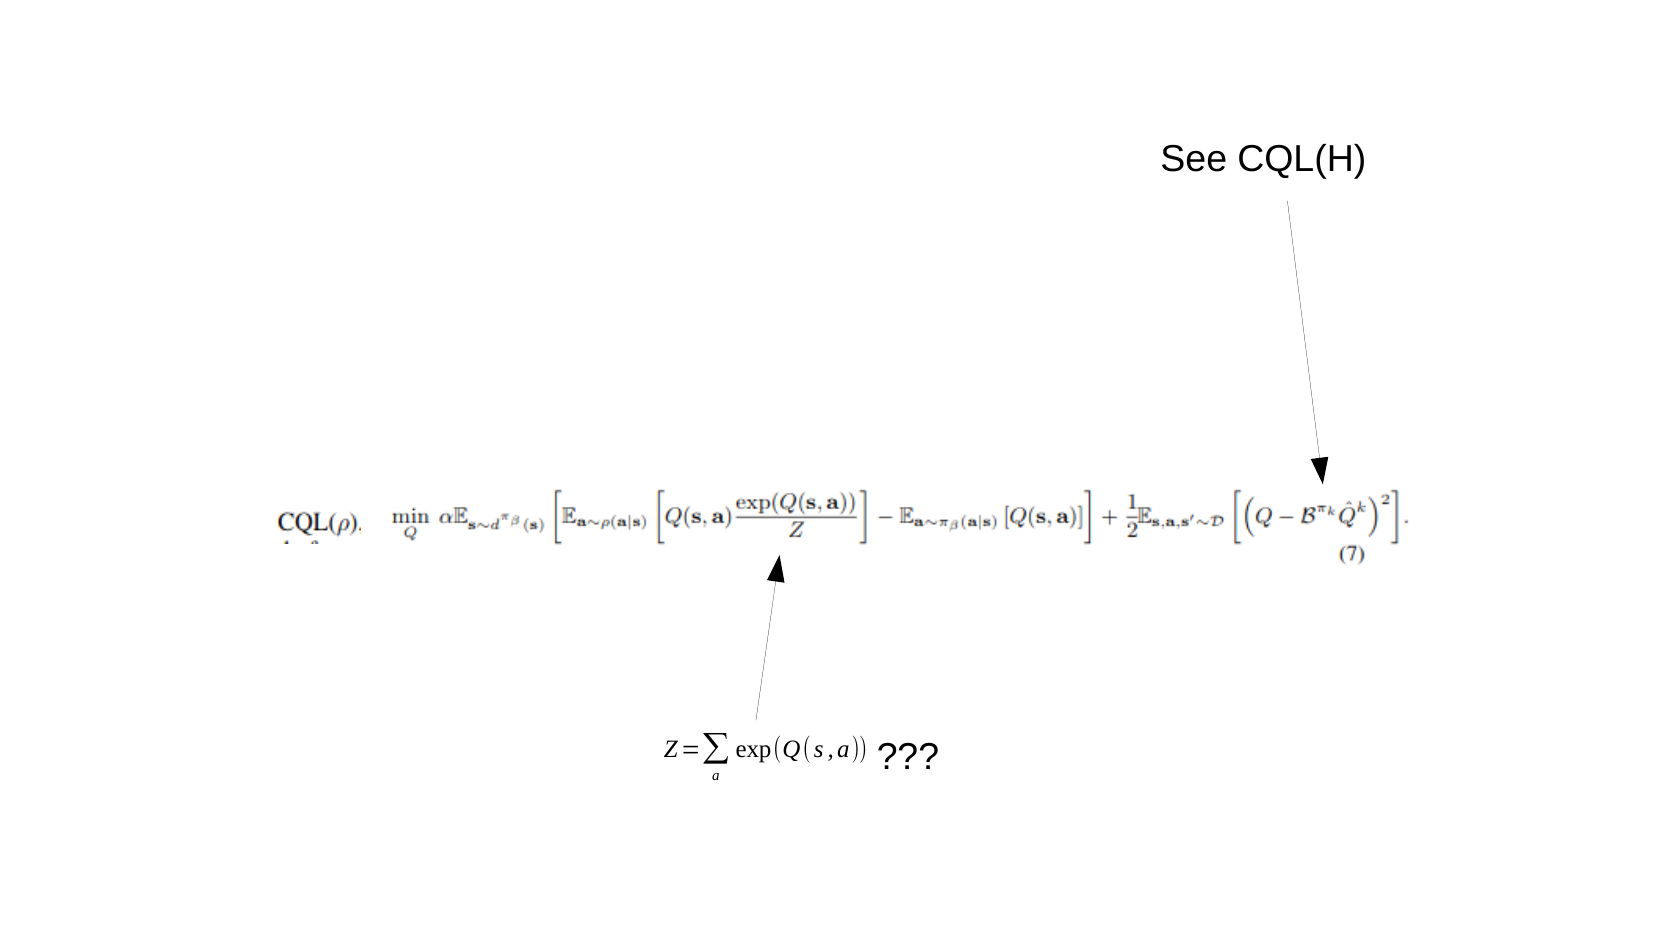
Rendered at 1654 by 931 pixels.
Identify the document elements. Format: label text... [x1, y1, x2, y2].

text_box See CQL(H) [1145, 129, 1406, 187]
text_box ??? [862, 727, 993, 827]
picture [377, 484, 1416, 567]
picture [271, 504, 361, 544]
chart [657, 732, 862, 784]
